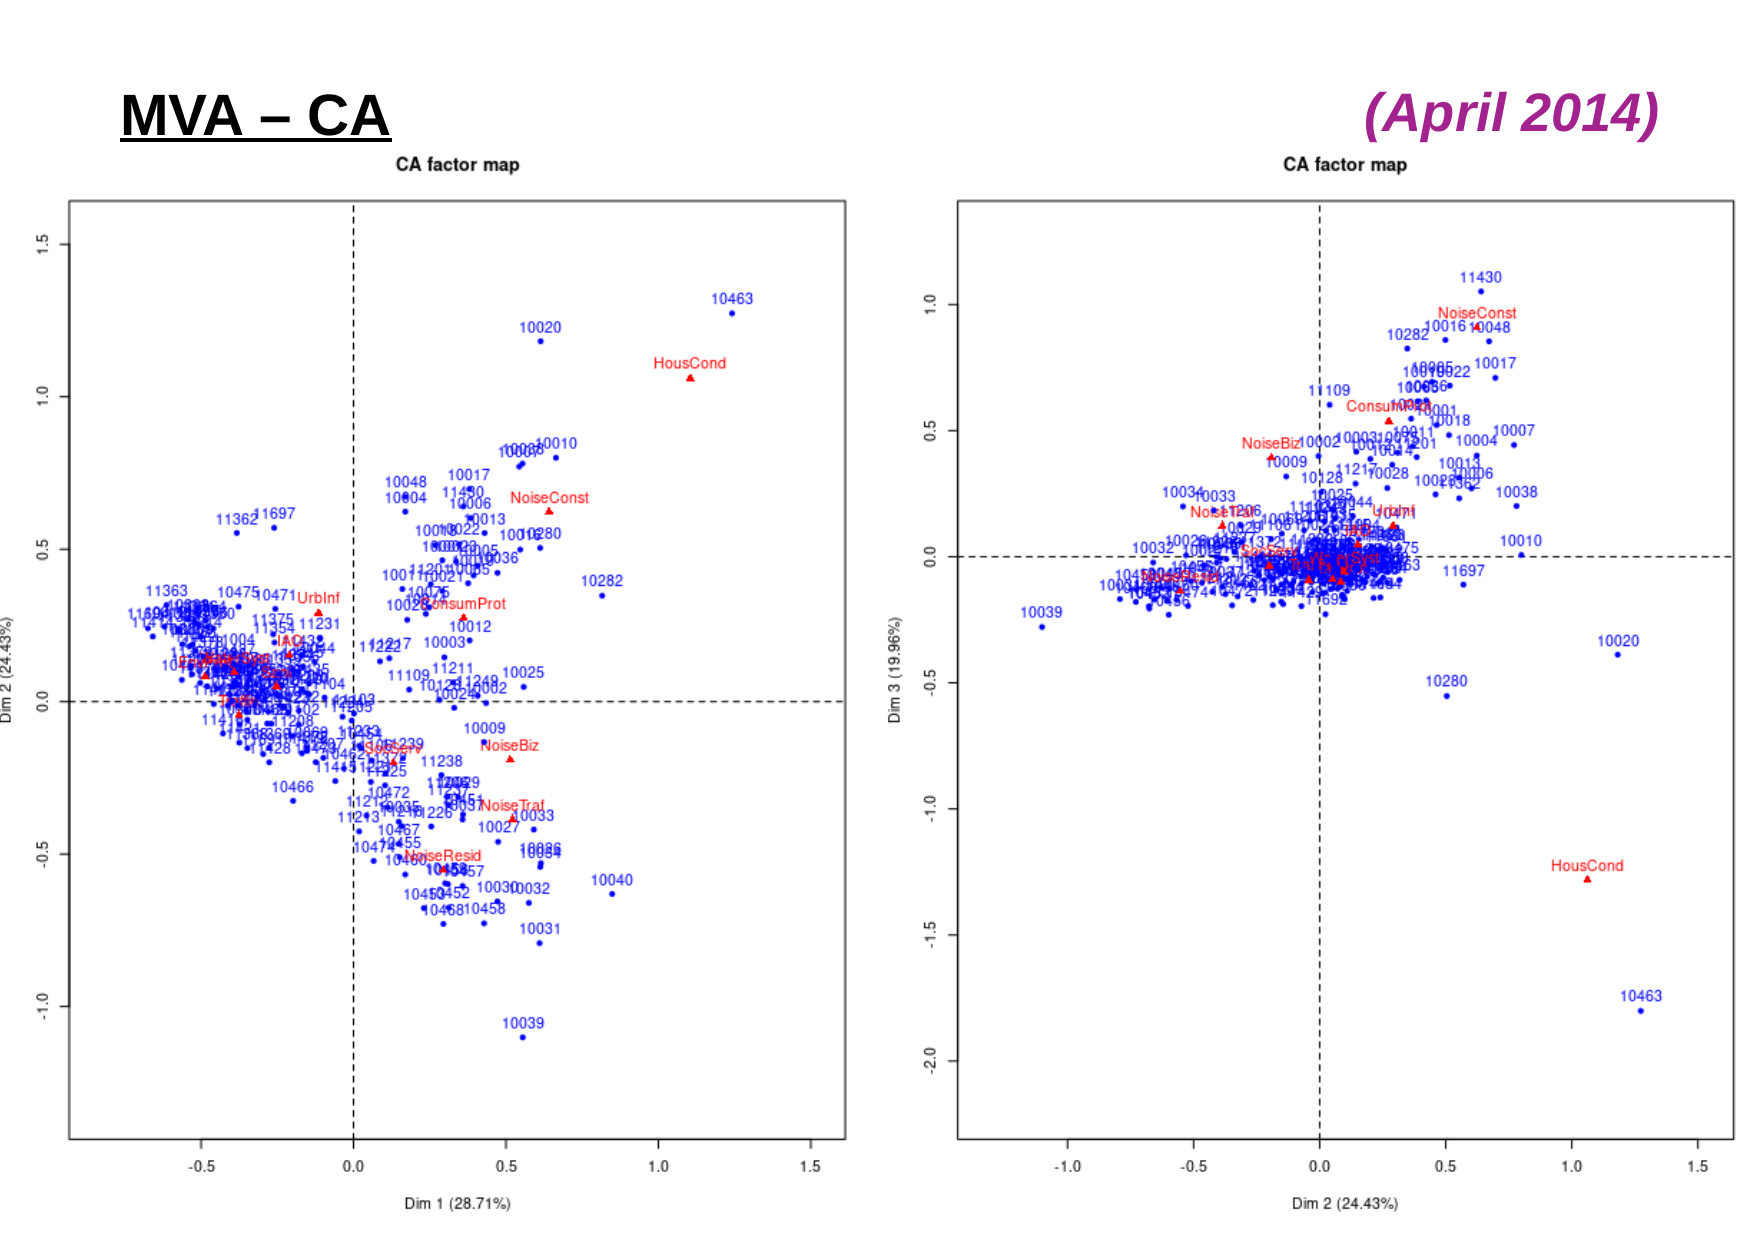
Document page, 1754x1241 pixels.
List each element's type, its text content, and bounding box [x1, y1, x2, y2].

text_box MVA – CA [105, 75, 408, 149]
text_box (April 2014) [1350, 75, 1681, 145]
picture [0, 154, 1753, 1222]
